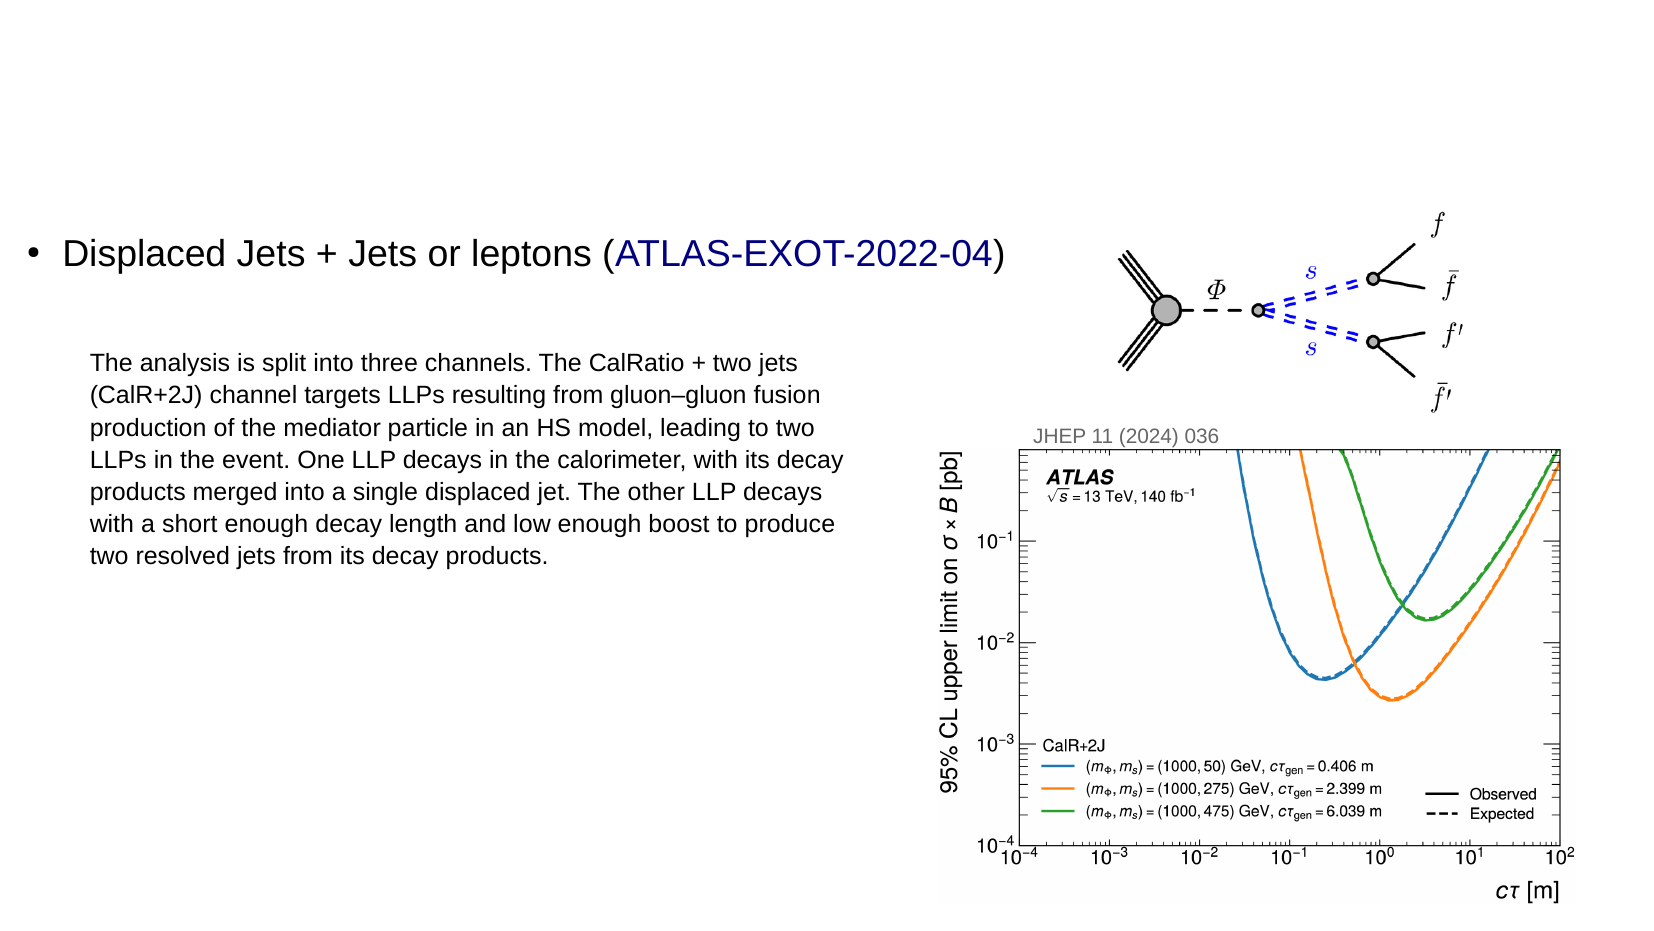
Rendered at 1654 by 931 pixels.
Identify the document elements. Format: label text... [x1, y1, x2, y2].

picture [1117, 211, 1463, 413]
picture [937, 447, 1576, 905]
text_box Displaced Jets + Jets or leptons (ATLAS-EXOT-2022-04) [12, 225, 1051, 324]
text_box JHEP 11 (2024) 036 [1018, 417, 1356, 456]
text_box The analysis is split into three channels. The CalRatio + two jets (CalR+2J) channel targets LLPs resulting from gluon–gluon fusion production of the mediator particle in an HS model, leading to two LLPs in the event. One LLP decays in the calorimeter, with its decay products merged into a single displaced jet. The other LLP decays with a short enough decay length and low enough boost to produce two resolved jets from its decay products. [75, 337, 863, 578]
